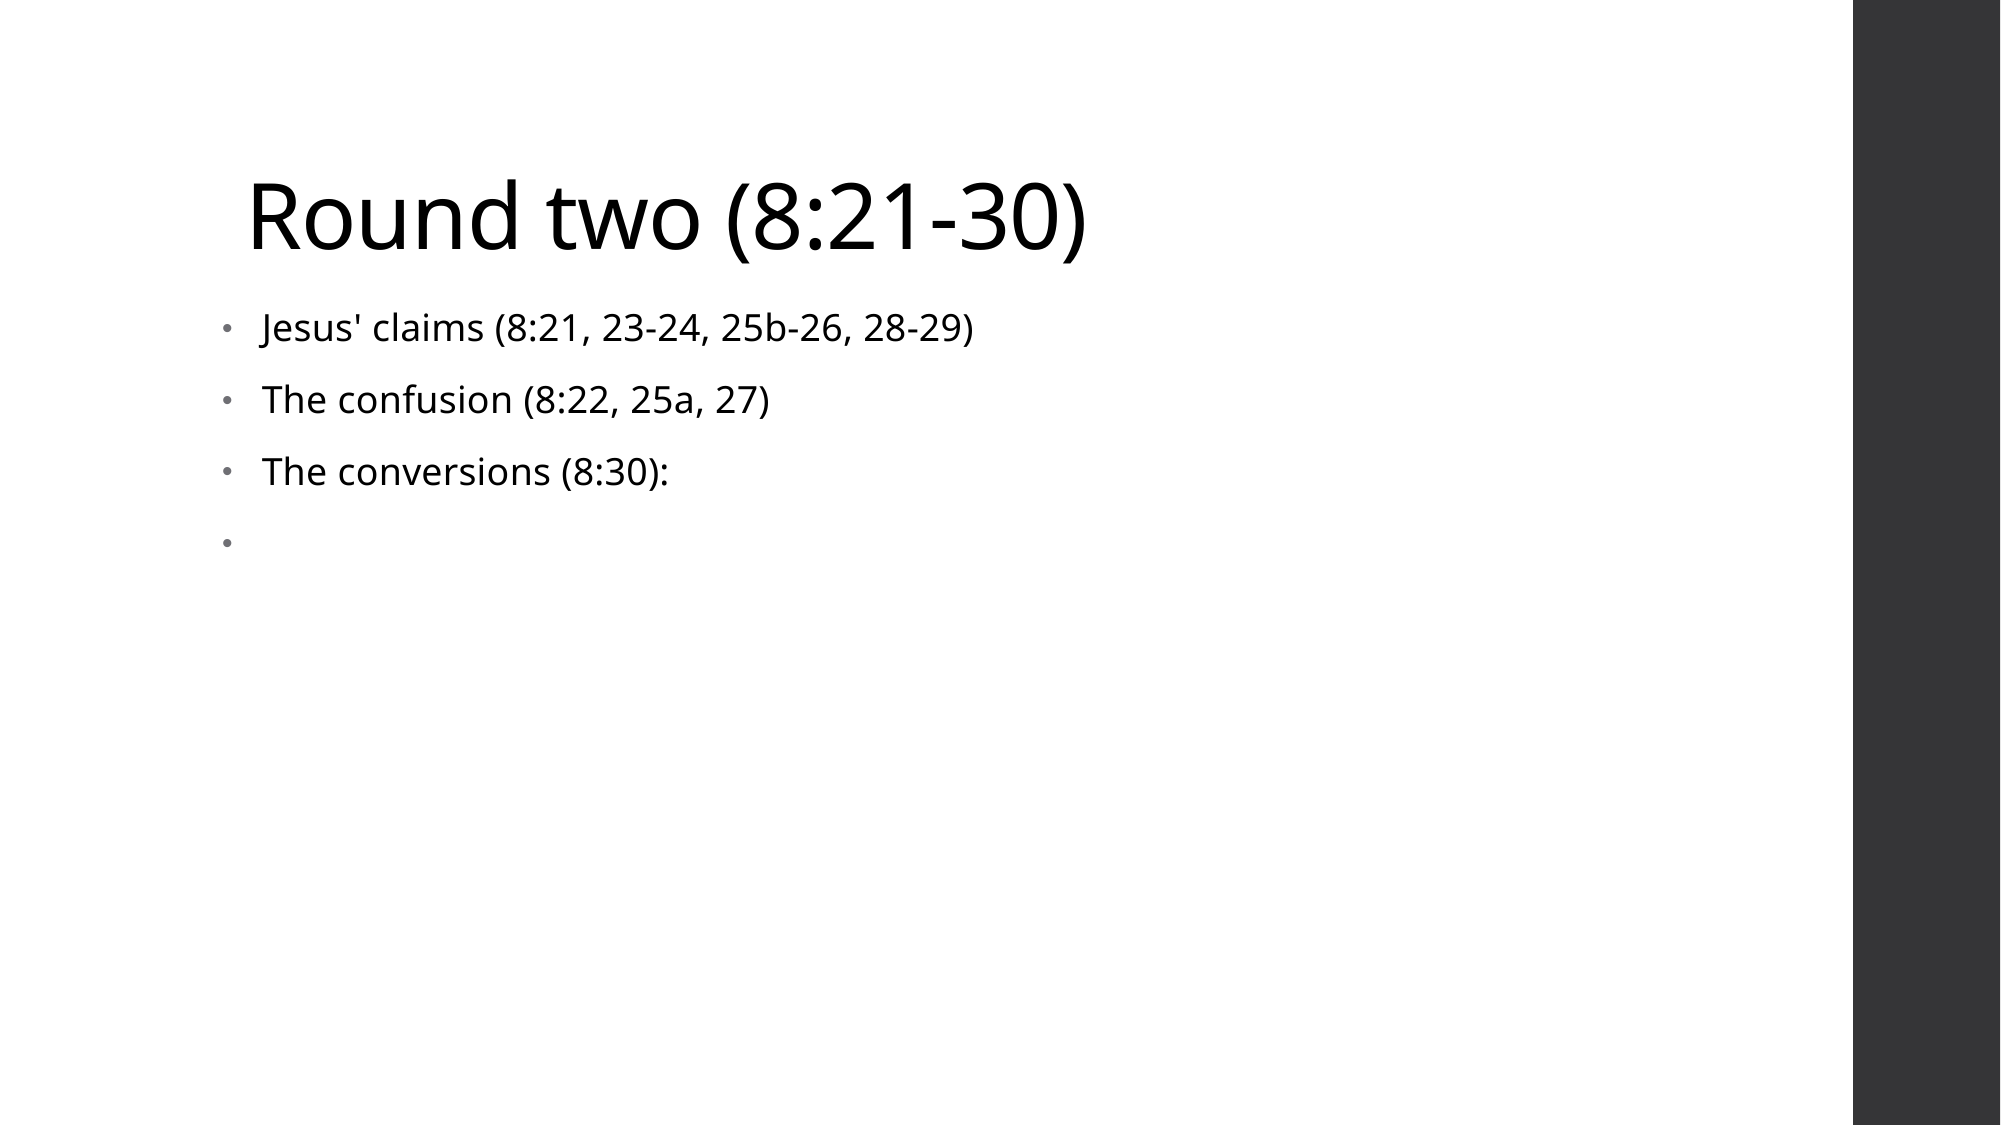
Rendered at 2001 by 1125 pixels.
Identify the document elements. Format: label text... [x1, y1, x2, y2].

title Round two (8:21-30) [206, 60, 1797, 278]
list Jesus' claims (8:21, 23-24, 25b-26, 28-29) The confusion (8:22, 25a, 27) The conversions (8:30): [206, 299, 1617, 1014]
